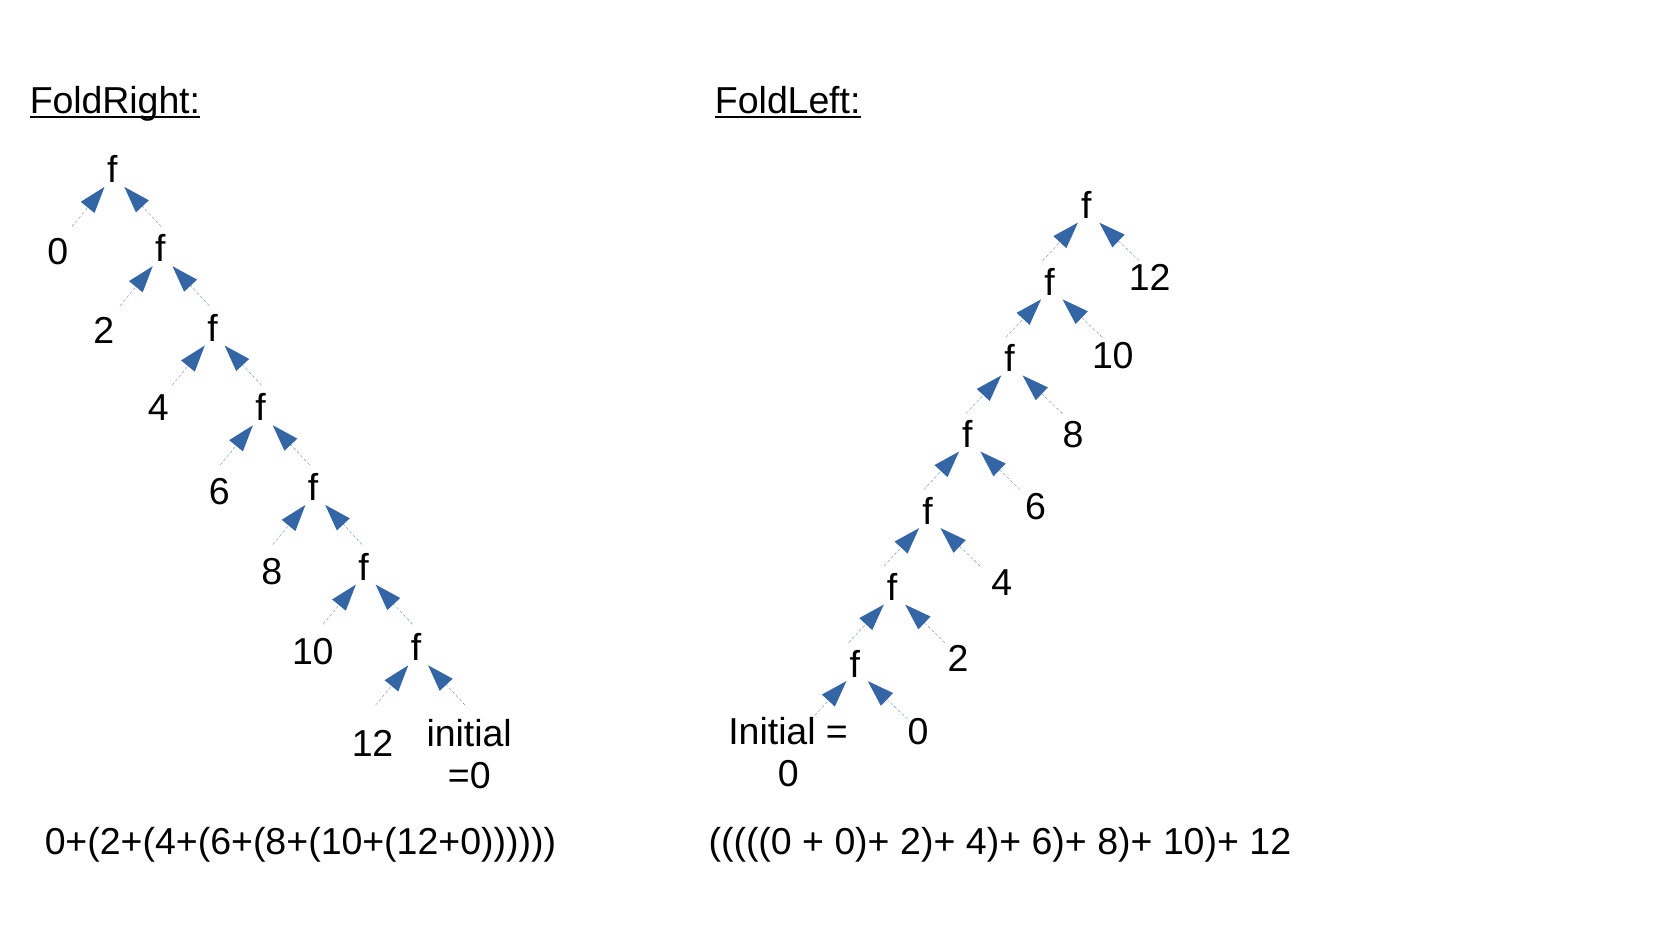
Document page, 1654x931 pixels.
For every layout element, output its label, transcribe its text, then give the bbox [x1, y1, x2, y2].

text_box FoldLeft: [700, 51, 1256, 151]
text_box f [938, 406, 997, 464]
text_box 10 [1062, 327, 1164, 385]
text_box 4 [130, 378, 186, 436]
text_box 2 [907, 630, 1009, 688]
text_box f [85, 151, 140, 198]
text_box 12 [330, 705, 408, 783]
text_box 6 [191, 463, 247, 521]
text_box 4 [951, 554, 1053, 612]
text_box f [388, 619, 444, 677]
text_box f [825, 635, 885, 693]
text_box Initial = 0 [708, 703, 868, 803]
text_box FoldRight: [15, 51, 571, 151]
text_box f [336, 538, 391, 596]
text_box 6 [984, 478, 1086, 536]
text_box 0 [30, 222, 86, 280]
text_box f [185, 299, 240, 357]
text_box f [133, 220, 188, 278]
text_box f [862, 559, 922, 617]
text_box 8 [244, 543, 299, 601]
text_box f [285, 458, 341, 516]
text_box 2 [76, 302, 131, 359]
text_box 0 [868, 703, 969, 761]
text_box f [898, 482, 957, 540]
text_box 12 [1099, 249, 1201, 306]
text_box initial=0 [408, 705, 531, 792]
text_box f [233, 379, 288, 437]
text_box f [1020, 254, 1079, 312]
text_box 0+(2+(4+(6+(8+(10+(12+0)))))) [30, 792, 631, 892]
text_box 10 [266, 612, 360, 690]
text_box (((((0 + 0)+ 2)+ 4)+ 6)+ 8)+ 10)+ 12 [693, 813, 1324, 871]
text_box f [980, 330, 1039, 388]
text_box f [1056, 177, 1116, 235]
text_box 8 [1022, 406, 1124, 463]
